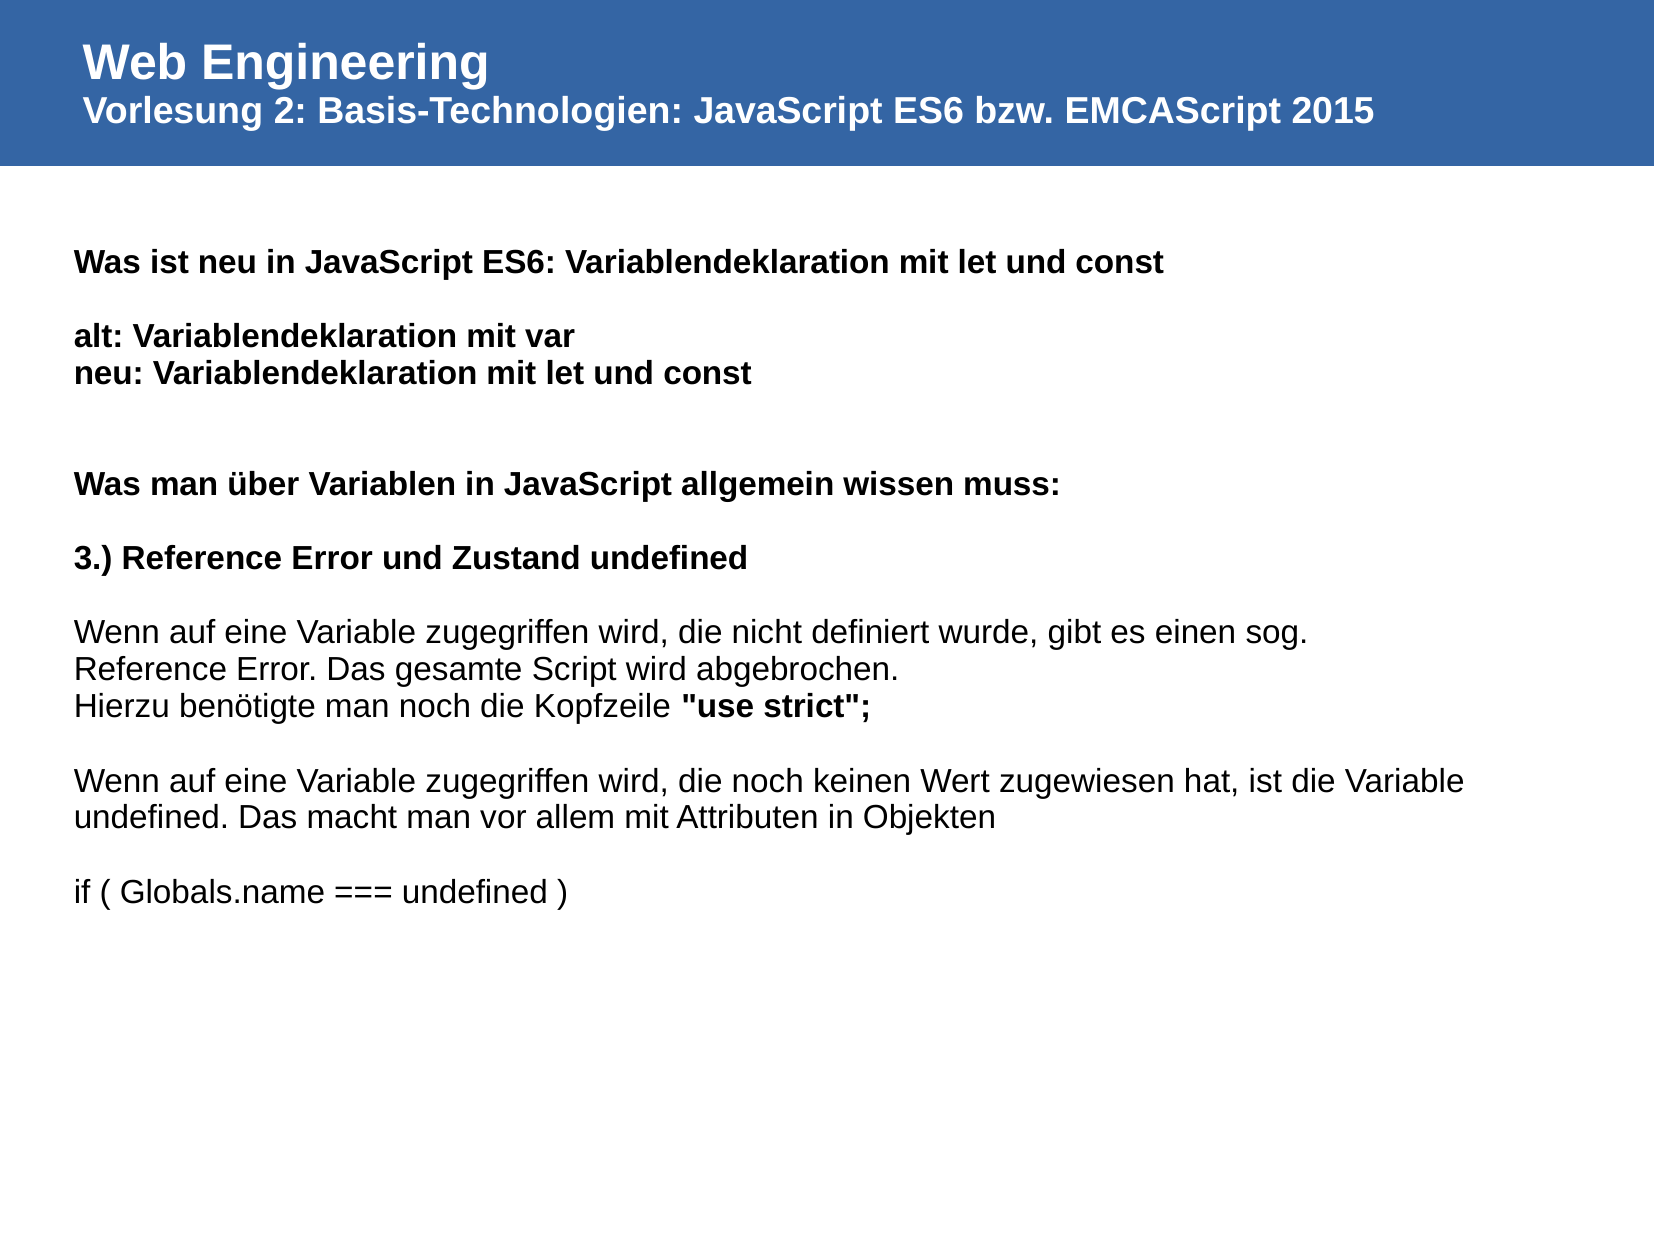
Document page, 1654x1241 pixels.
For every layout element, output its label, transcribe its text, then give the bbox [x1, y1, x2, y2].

text_box Was ist neu in JavaScript ES6: Variablendeklaration mit let und const alt: Variablendeklaration mit var neu: Variablendeklaration mit let und const Was man über Variablen in JavaScript allgemein wissen muss: 3.) Reference Error und Zustand undefined Wenn auf eine Variable zugegriffen wird, die nicht definiert wurde, gibt es einen sog. Reference Error. Das gesamte Script wird abgebrochen. Hierzu benötigte man noch die Kopfzeile "use strict"; Wenn auf eine Variable zugegriffen wird, die noch keinen Wert zugewiesen hat, ist die Variable undefined. Das macht man vor allem mit Attributen in Objekten if ( Globals.name === undefined ) [59, 236, 1508, 960]
title Web Engineering Vorlesung 2: Basis-Technologien: JavaScript ES6 bzw. EMCAScript 2015 [82, 0, 1571, 166]
